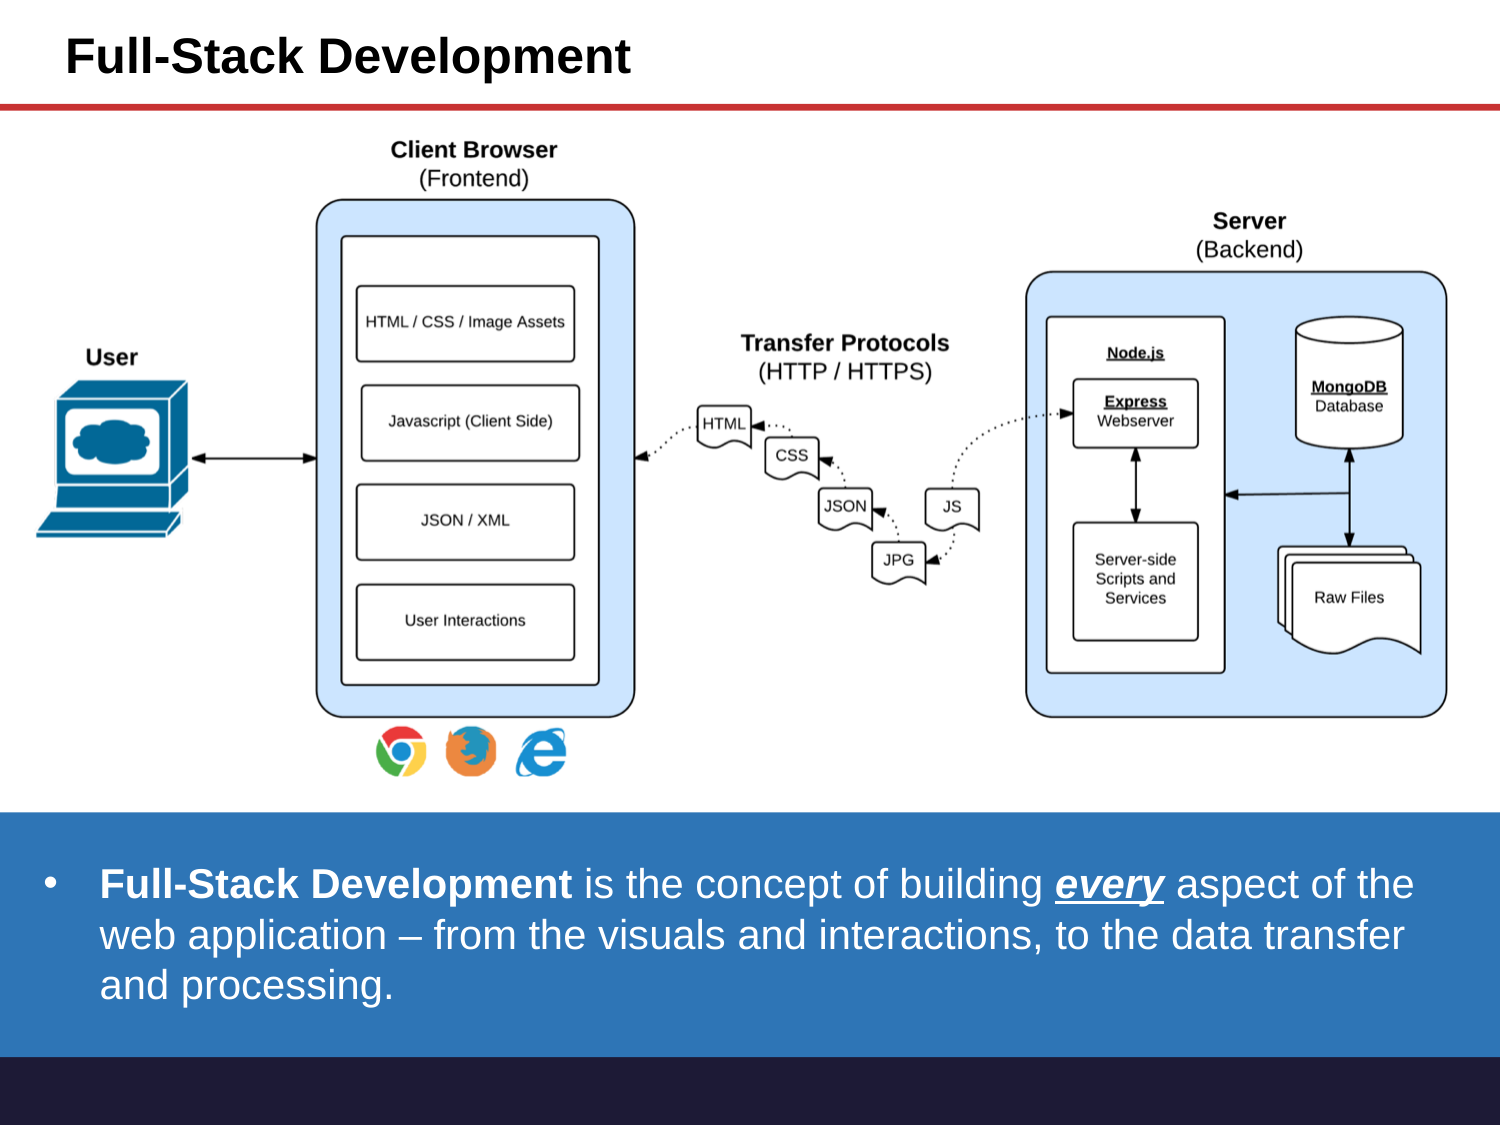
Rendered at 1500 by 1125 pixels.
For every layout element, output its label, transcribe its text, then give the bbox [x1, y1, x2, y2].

text_box [0, 812, 1500, 1058]
text_box Full-Stack Development is the concept of building every aspect of the web application – from the visuals and interactions, to the data transfer and processing. [28, 849, 1472, 1015]
title Full-Stack Development [50, 0, 948, 108]
picture [16, 114, 1484, 806]
